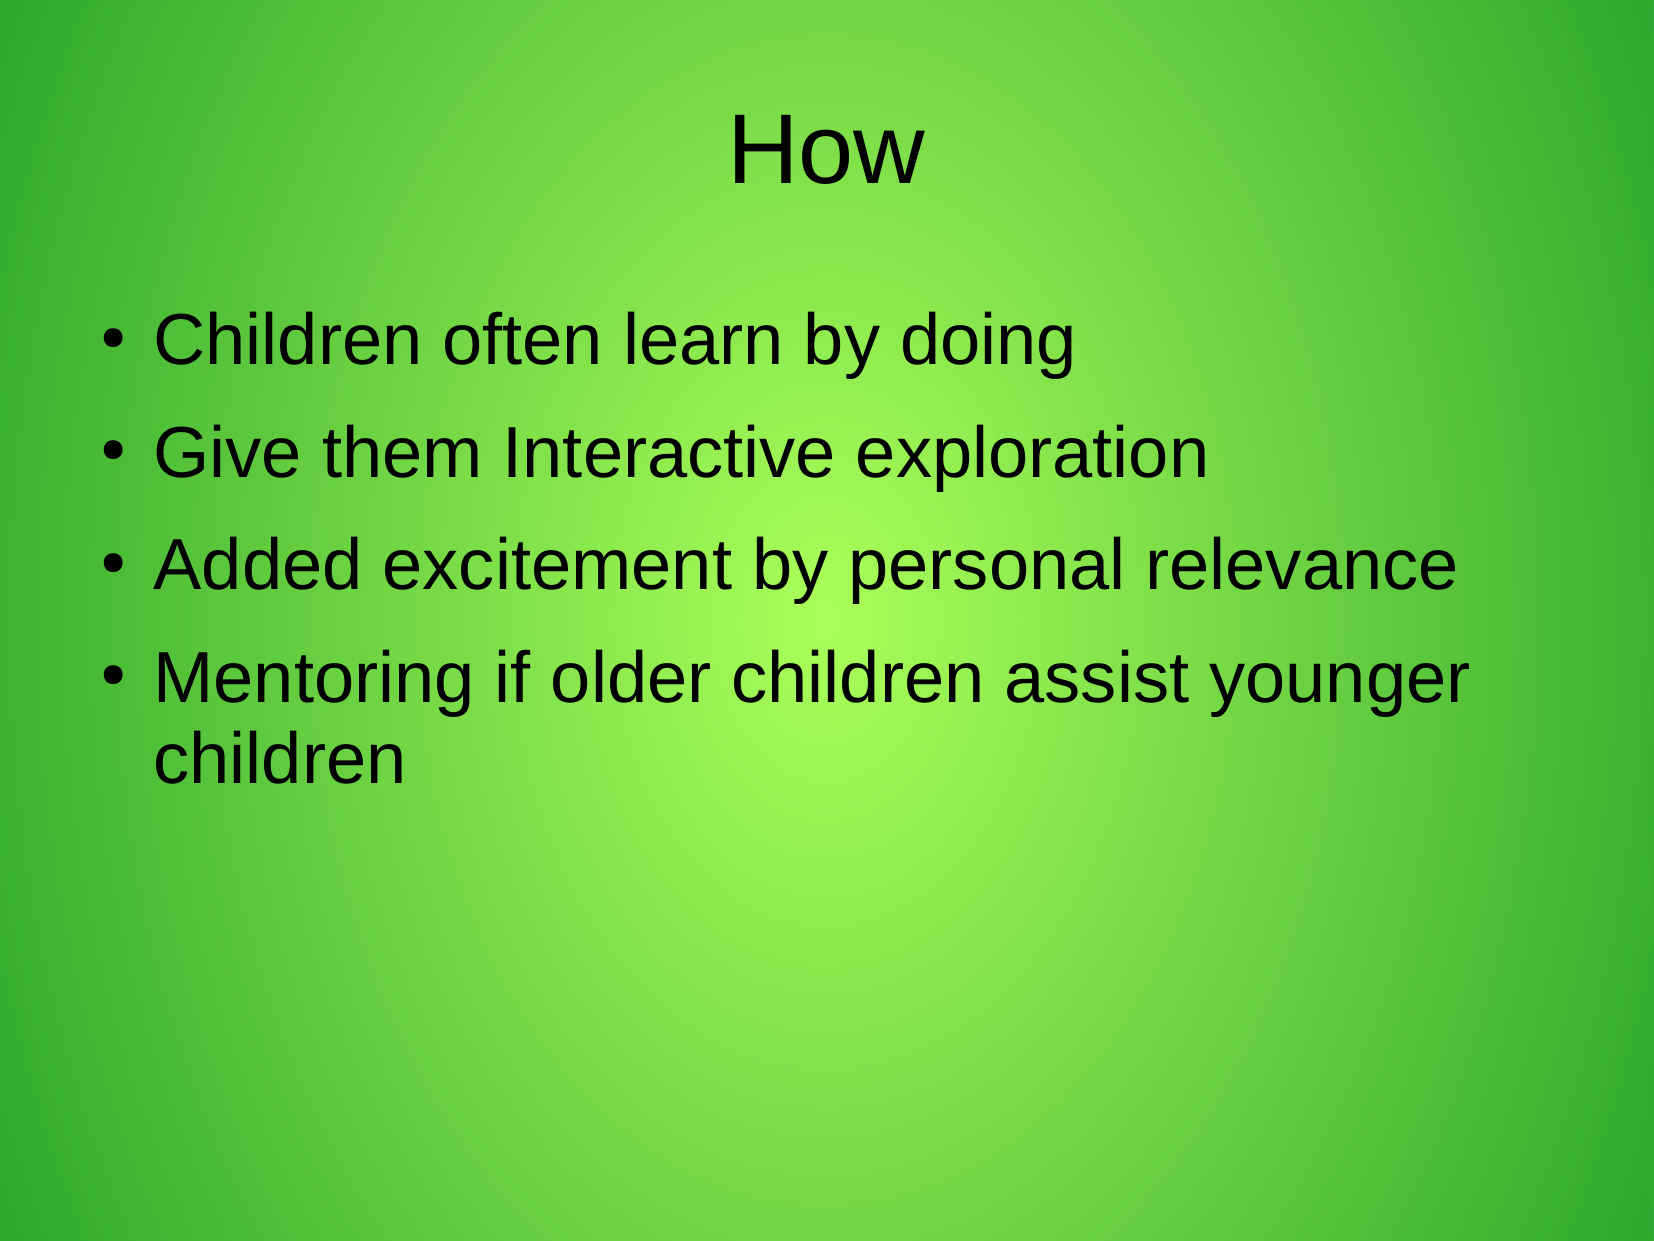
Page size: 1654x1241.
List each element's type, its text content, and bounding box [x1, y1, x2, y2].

list Children often learn by doing Give them Interactive exploration Added excitement by personal relevance Mentoring if older children assist younger children [82, 299, 1571, 1019]
title How [82, 47, 1571, 252]
